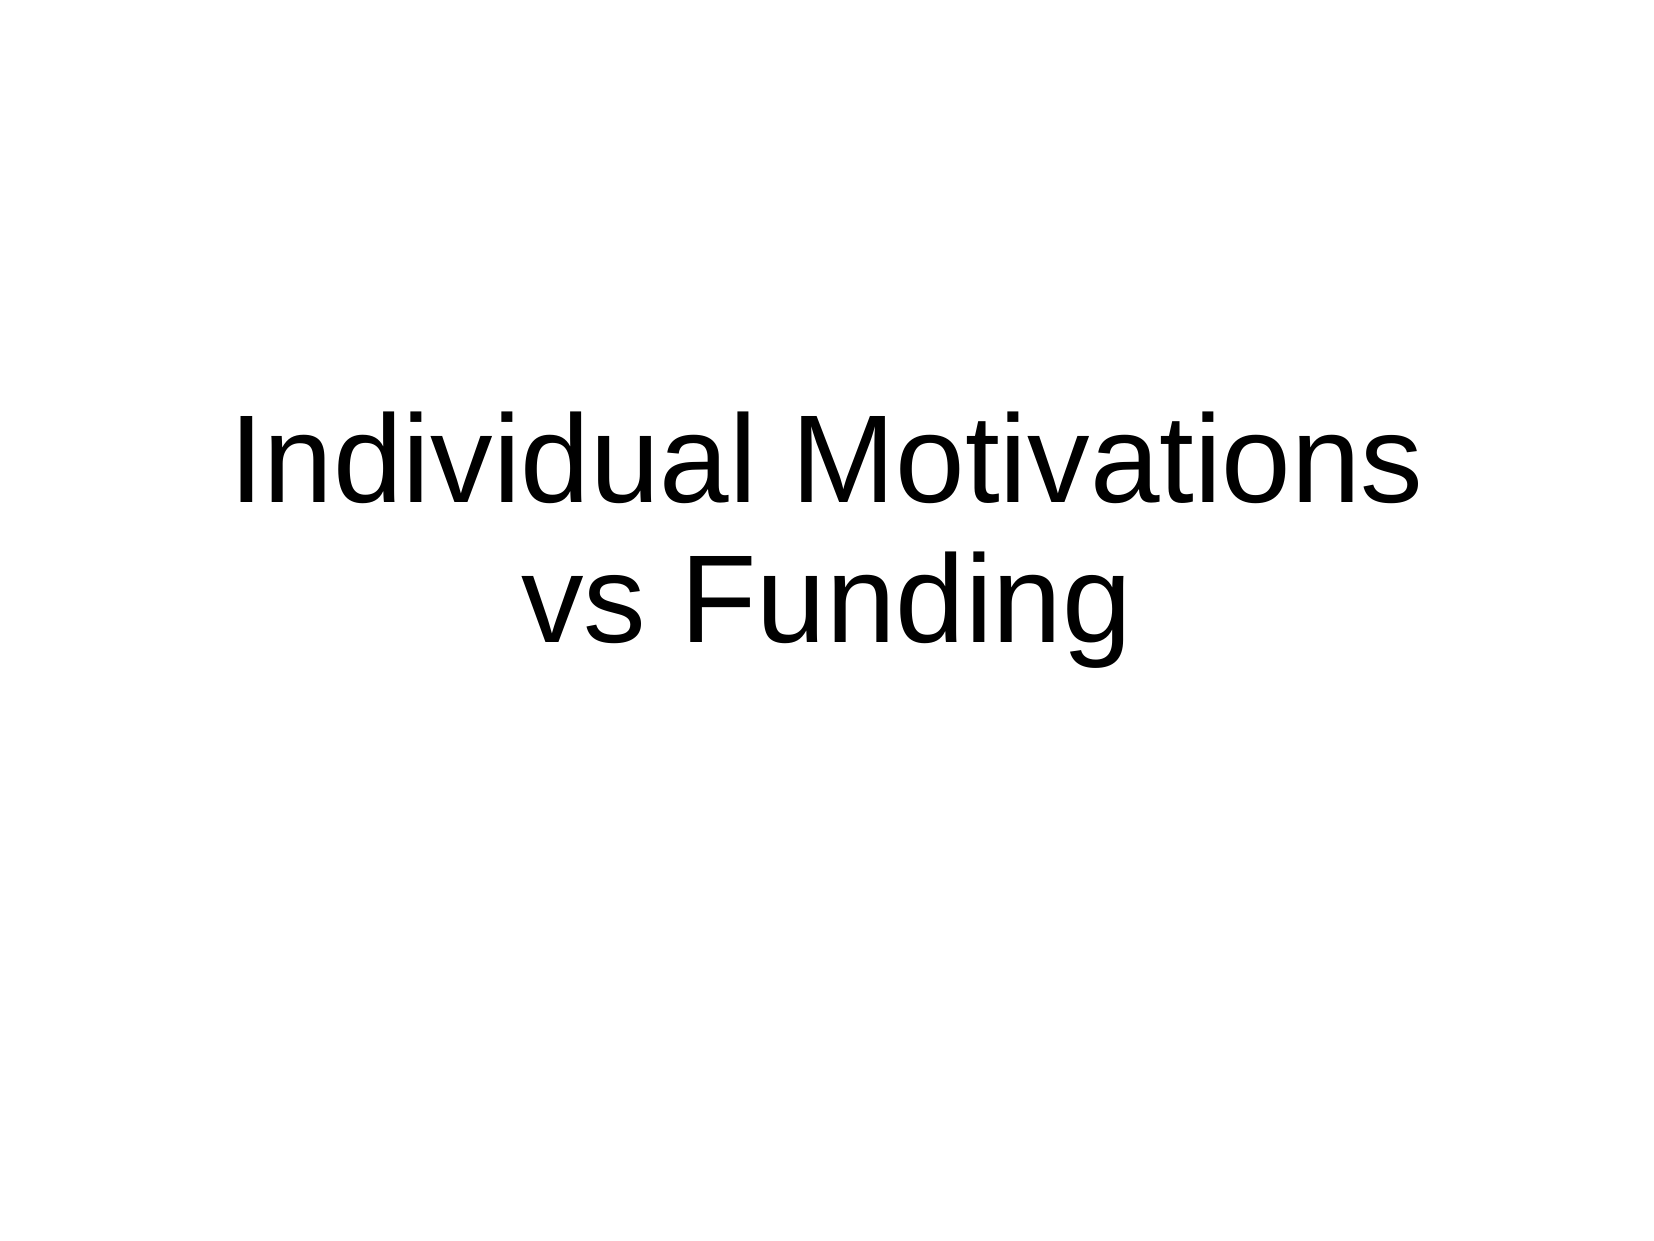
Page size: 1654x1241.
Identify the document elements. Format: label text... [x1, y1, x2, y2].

subtitle Individual Motivations vs Funding [82, 49, 1571, 1010]
